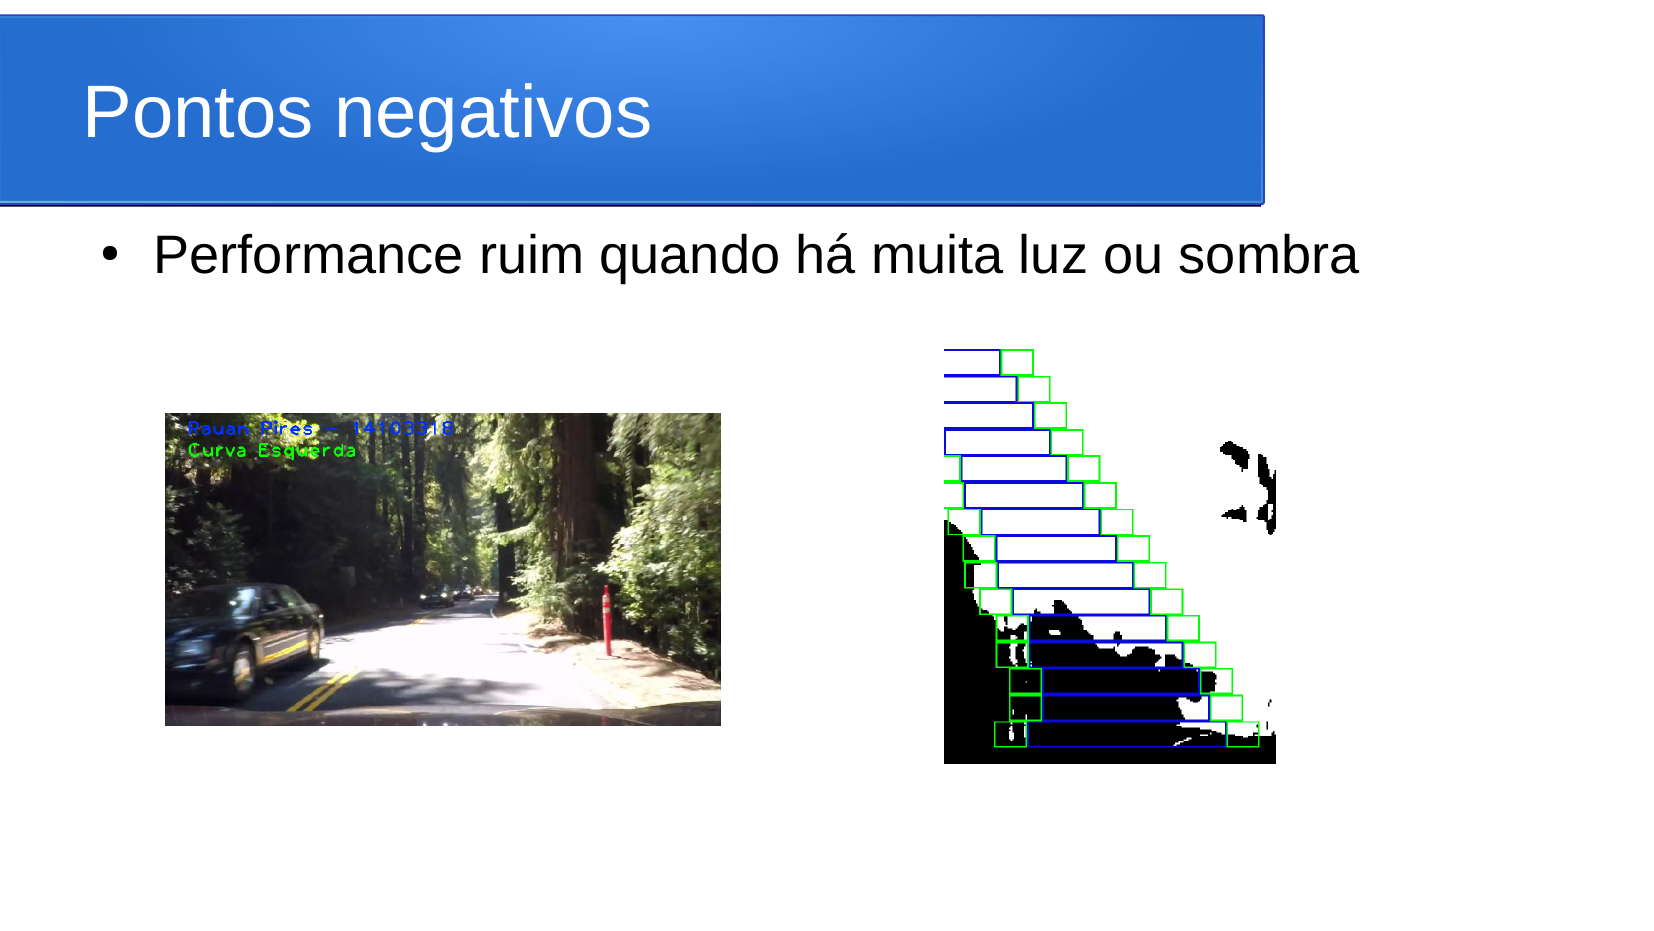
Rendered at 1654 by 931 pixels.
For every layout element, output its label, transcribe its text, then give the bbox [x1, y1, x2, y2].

list Performance ruim quando há muita luz ou sombra [82, 224, 1571, 764]
picture [165, 413, 721, 726]
picture [944, 349, 1276, 764]
title Pontos negativos [82, 35, 1235, 189]
